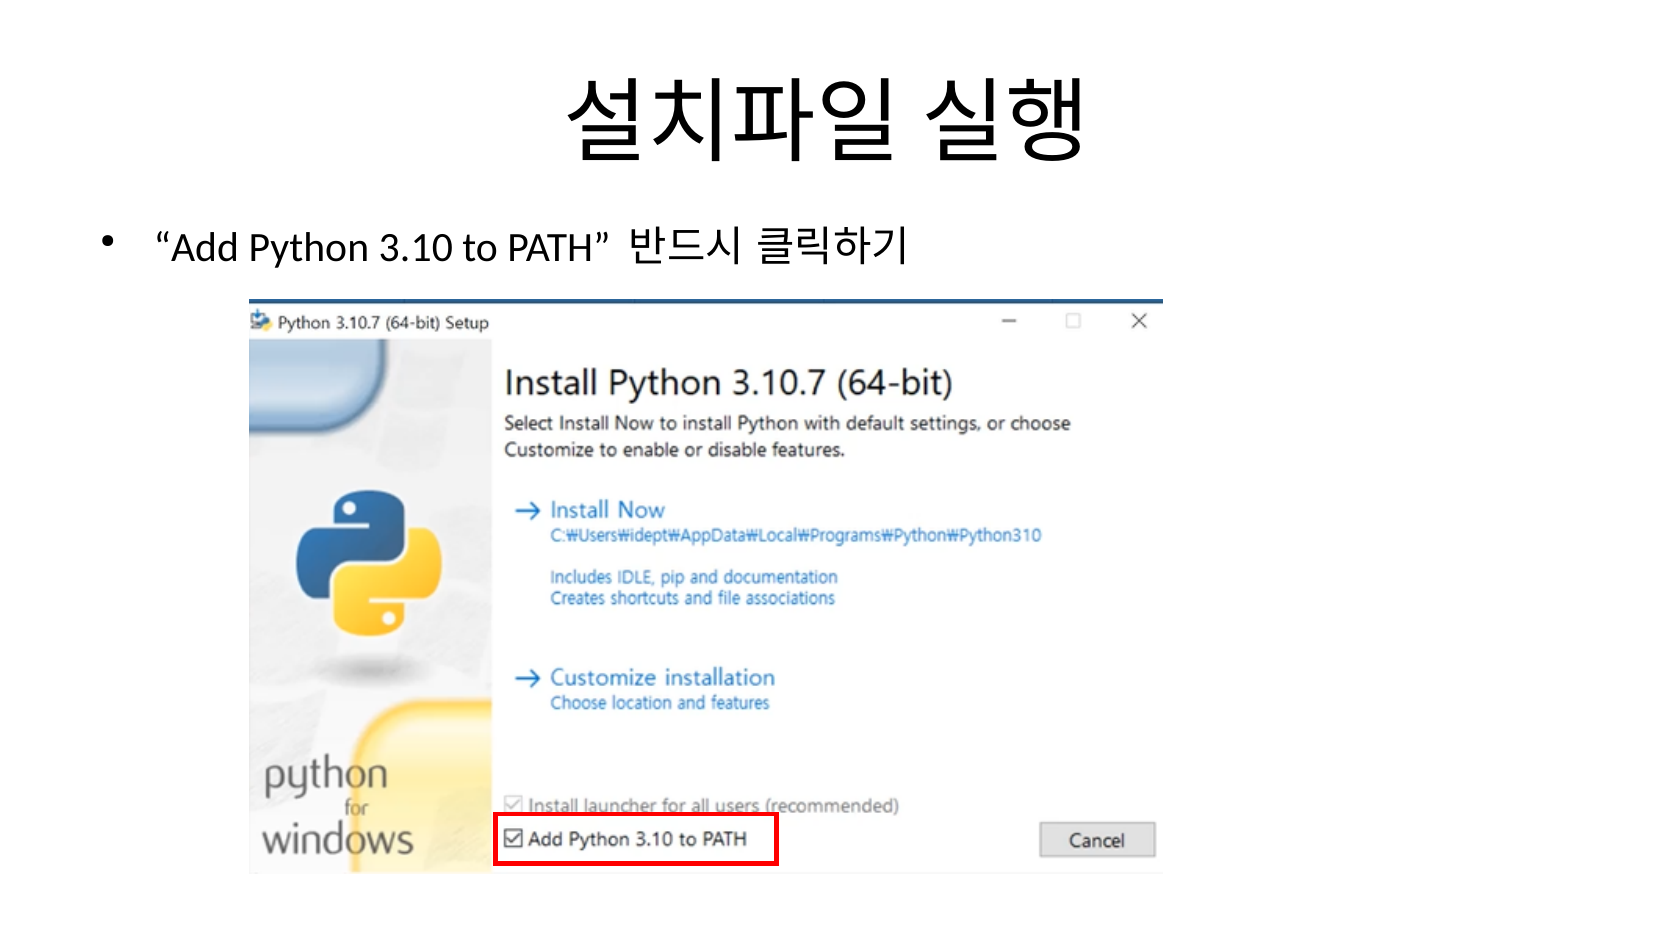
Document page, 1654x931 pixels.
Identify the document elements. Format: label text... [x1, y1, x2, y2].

list “Add Python 3.10 to PATH” 반드시 클릭하기 [82, 217, 1571, 758]
picture [249, 299, 1163, 874]
title 설치파일 실행 [82, 37, 1571, 193]
